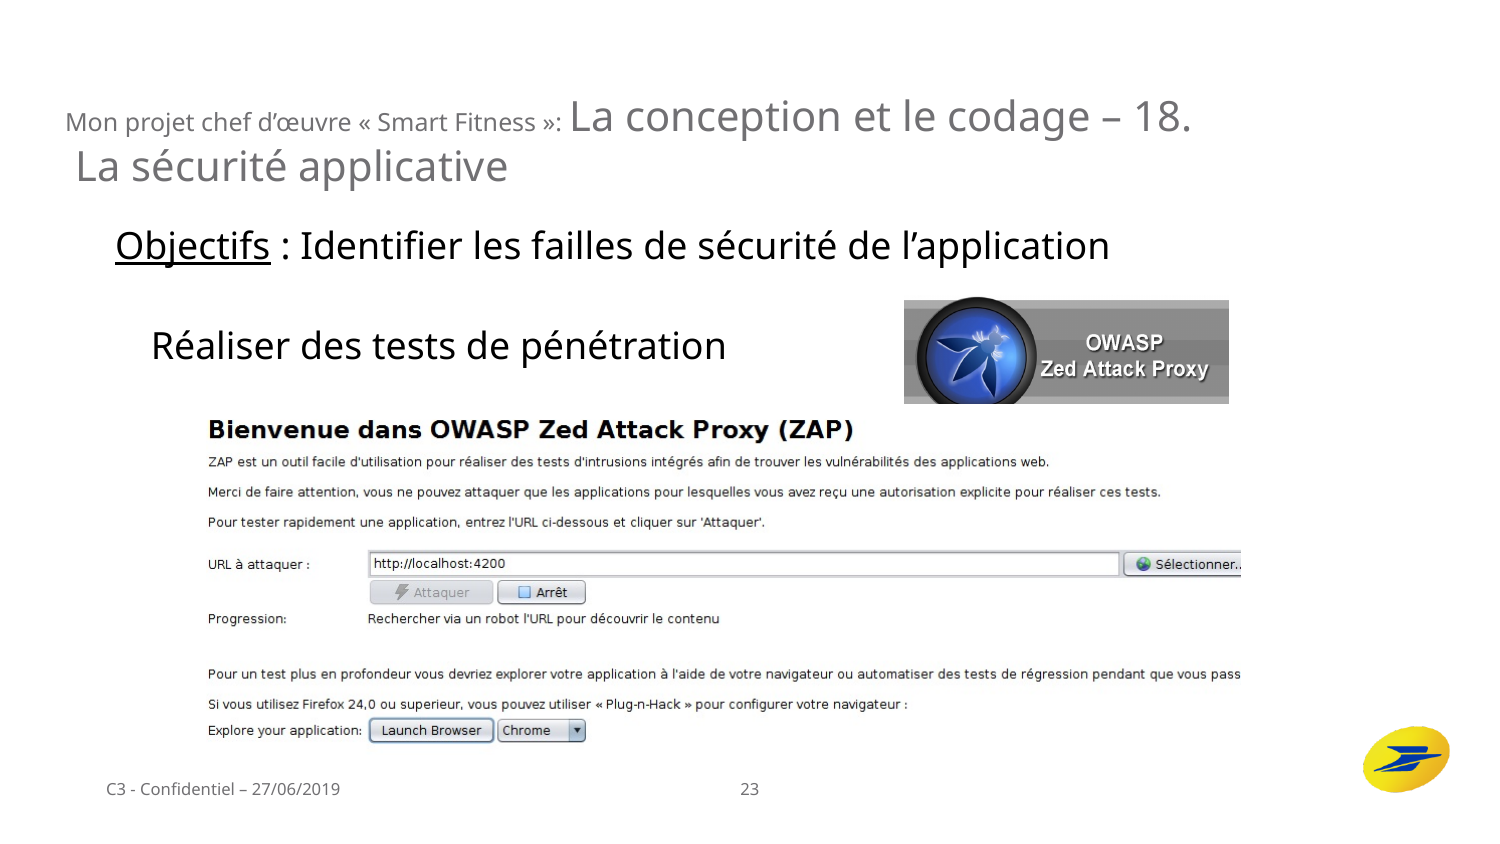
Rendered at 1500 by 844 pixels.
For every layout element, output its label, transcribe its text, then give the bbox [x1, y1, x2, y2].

title Mon projet chef d’œuvre « Smart Fitness »: La conception et le codage – 18. La sécurité applicative [64, 89, 1436, 169]
text_box Réaliser des tests de pénétration [136, 292, 743, 374]
text_box Objectifs : Identifier les failles de sécurité de l’application [100, 192, 1382, 274]
picture [206, 295, 1241, 755]
picture [1346, 702, 1465, 821]
